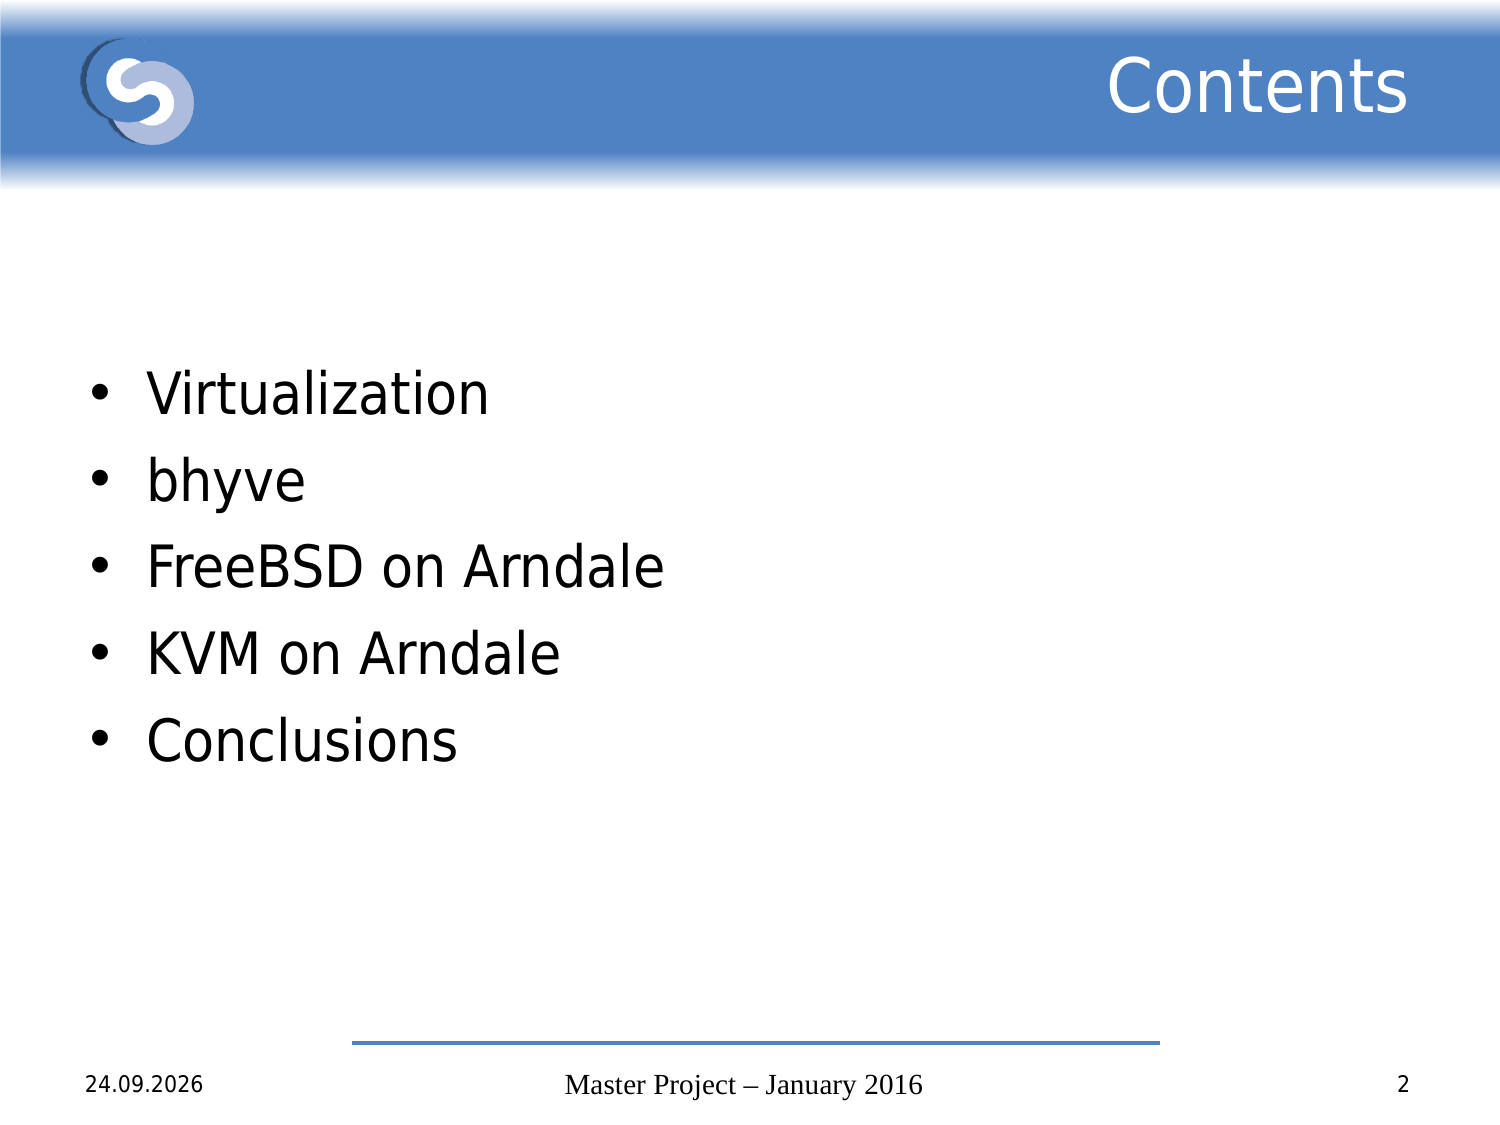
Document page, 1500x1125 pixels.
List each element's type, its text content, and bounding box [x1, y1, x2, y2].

picture [0, 0, 1500, 189]
list Virtualization bhyve FreeBSD on Arndale KVM on Arndale Conclusions [75, 118, 1426, 925]
title Contents [199, 11, 1425, 118]
